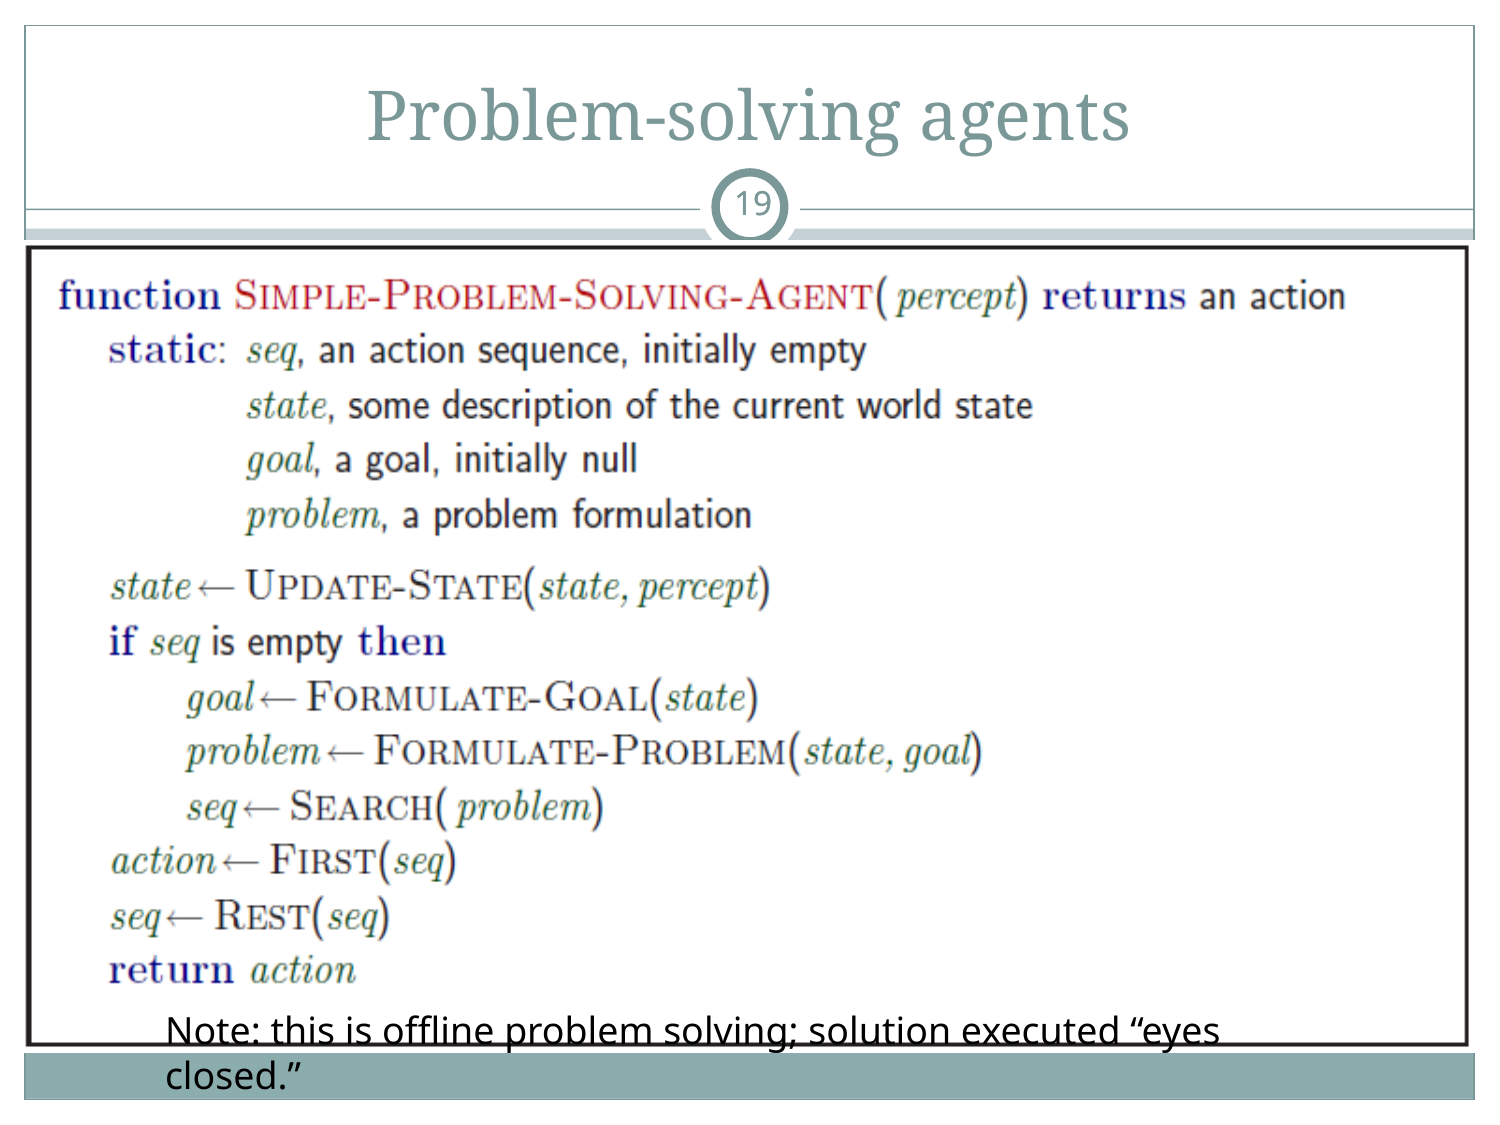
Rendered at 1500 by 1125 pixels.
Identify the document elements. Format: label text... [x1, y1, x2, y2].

slide_number <number> [715, 168, 791, 241]
picture [17, 240, 1484, 1053]
text_box Note: this is offline problem solving; solution executed “eyes closed.” [150, 999, 1330, 1061]
title Problem-solving agents [49, 37, 1450, 162]
